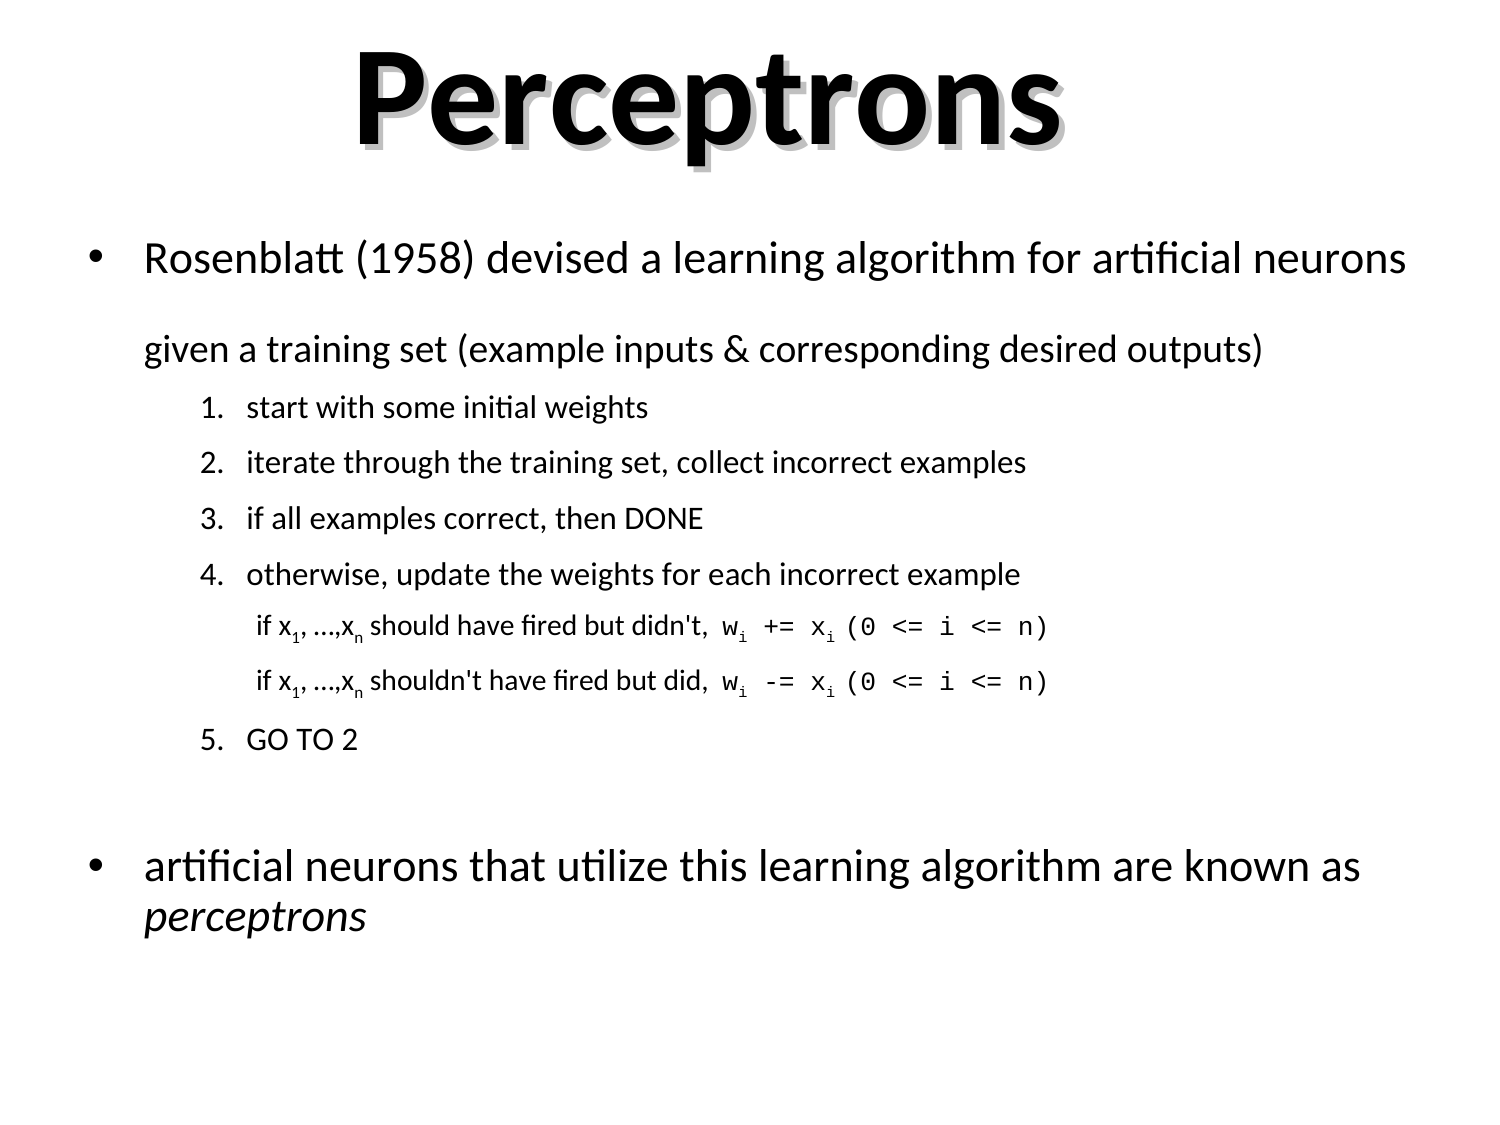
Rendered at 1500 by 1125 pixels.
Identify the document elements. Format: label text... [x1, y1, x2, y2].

list Rosenblatt (1958) devised a learning algorithm for artificial neurons given a training set (example inputs & corresponding desired outputs) start with some initial weights iterate through the training set, collect incorrect examples if all examples correct, then DONE otherwise, update the weights for each incorrect example if x1, …,xn should have fired but didn't, wi += xi (0 <= i <= n) if x1, …,xn shouldn't have fired but did, wi -= xi (0 <= i <= n) GO TO 2 artificial neurons that utilize this learning algorithm are known as perceptrons [72, 226, 1423, 969]
title Perceptrons [0, 35, 1417, 141]
